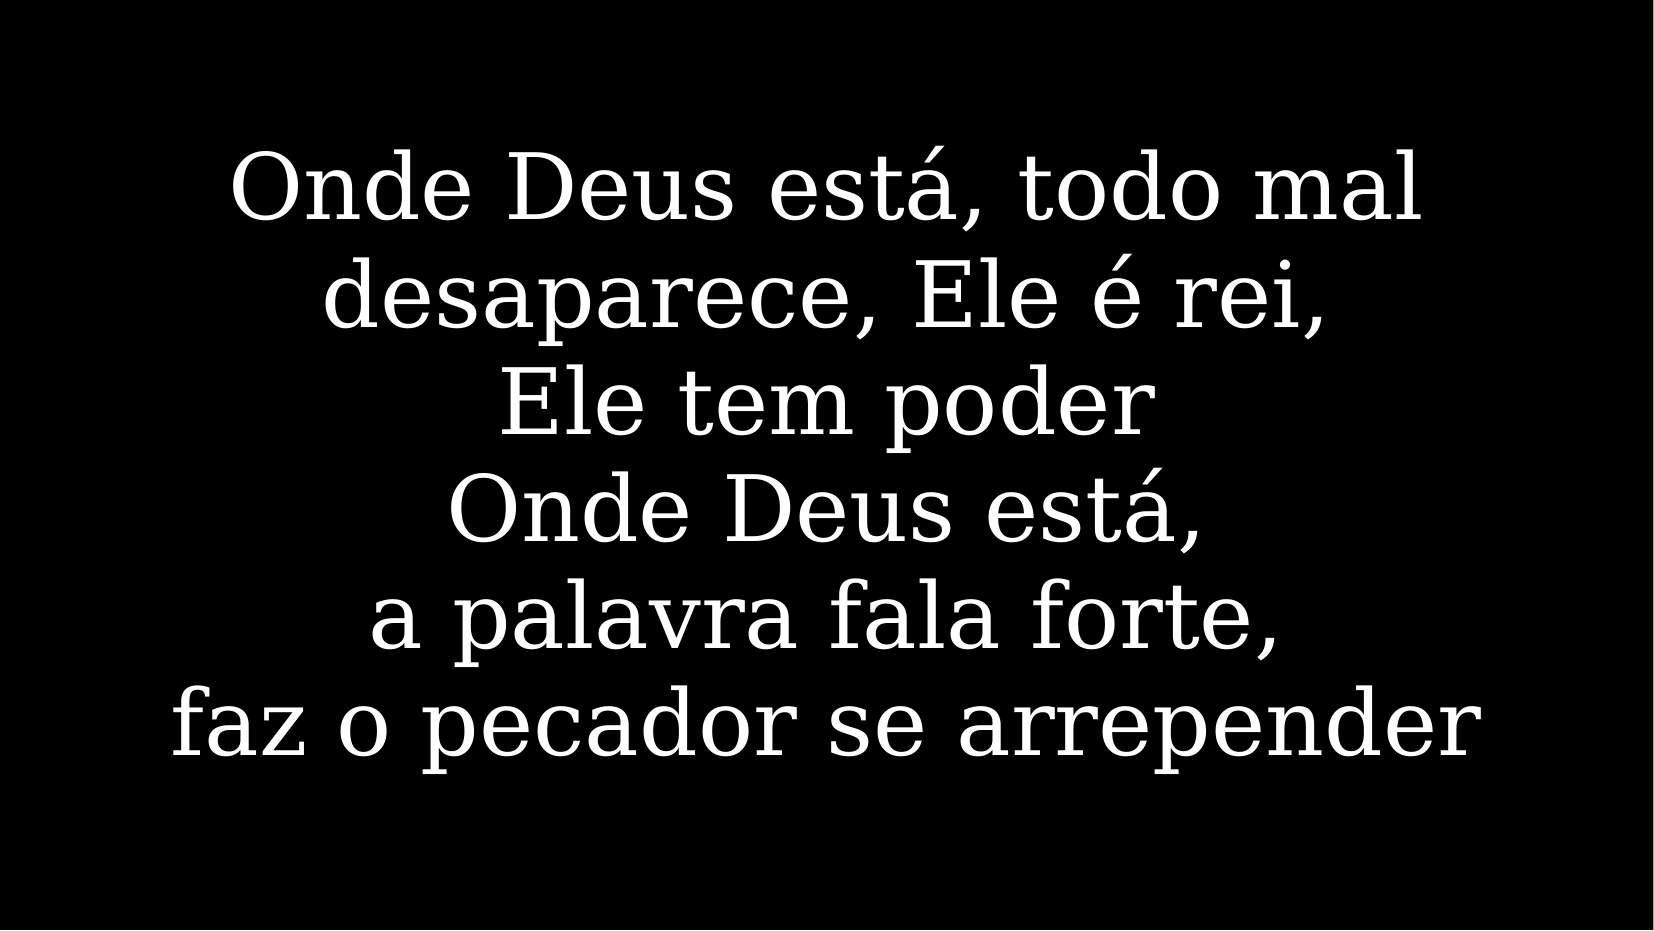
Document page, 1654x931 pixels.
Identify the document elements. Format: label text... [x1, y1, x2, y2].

subtitle Onde Deus está, todo mal desaparece, Ele é rei, Ele tem poder Onde Deus está, a palavra fala forte, faz o pecador se arrepender [82, 49, 1571, 863]
